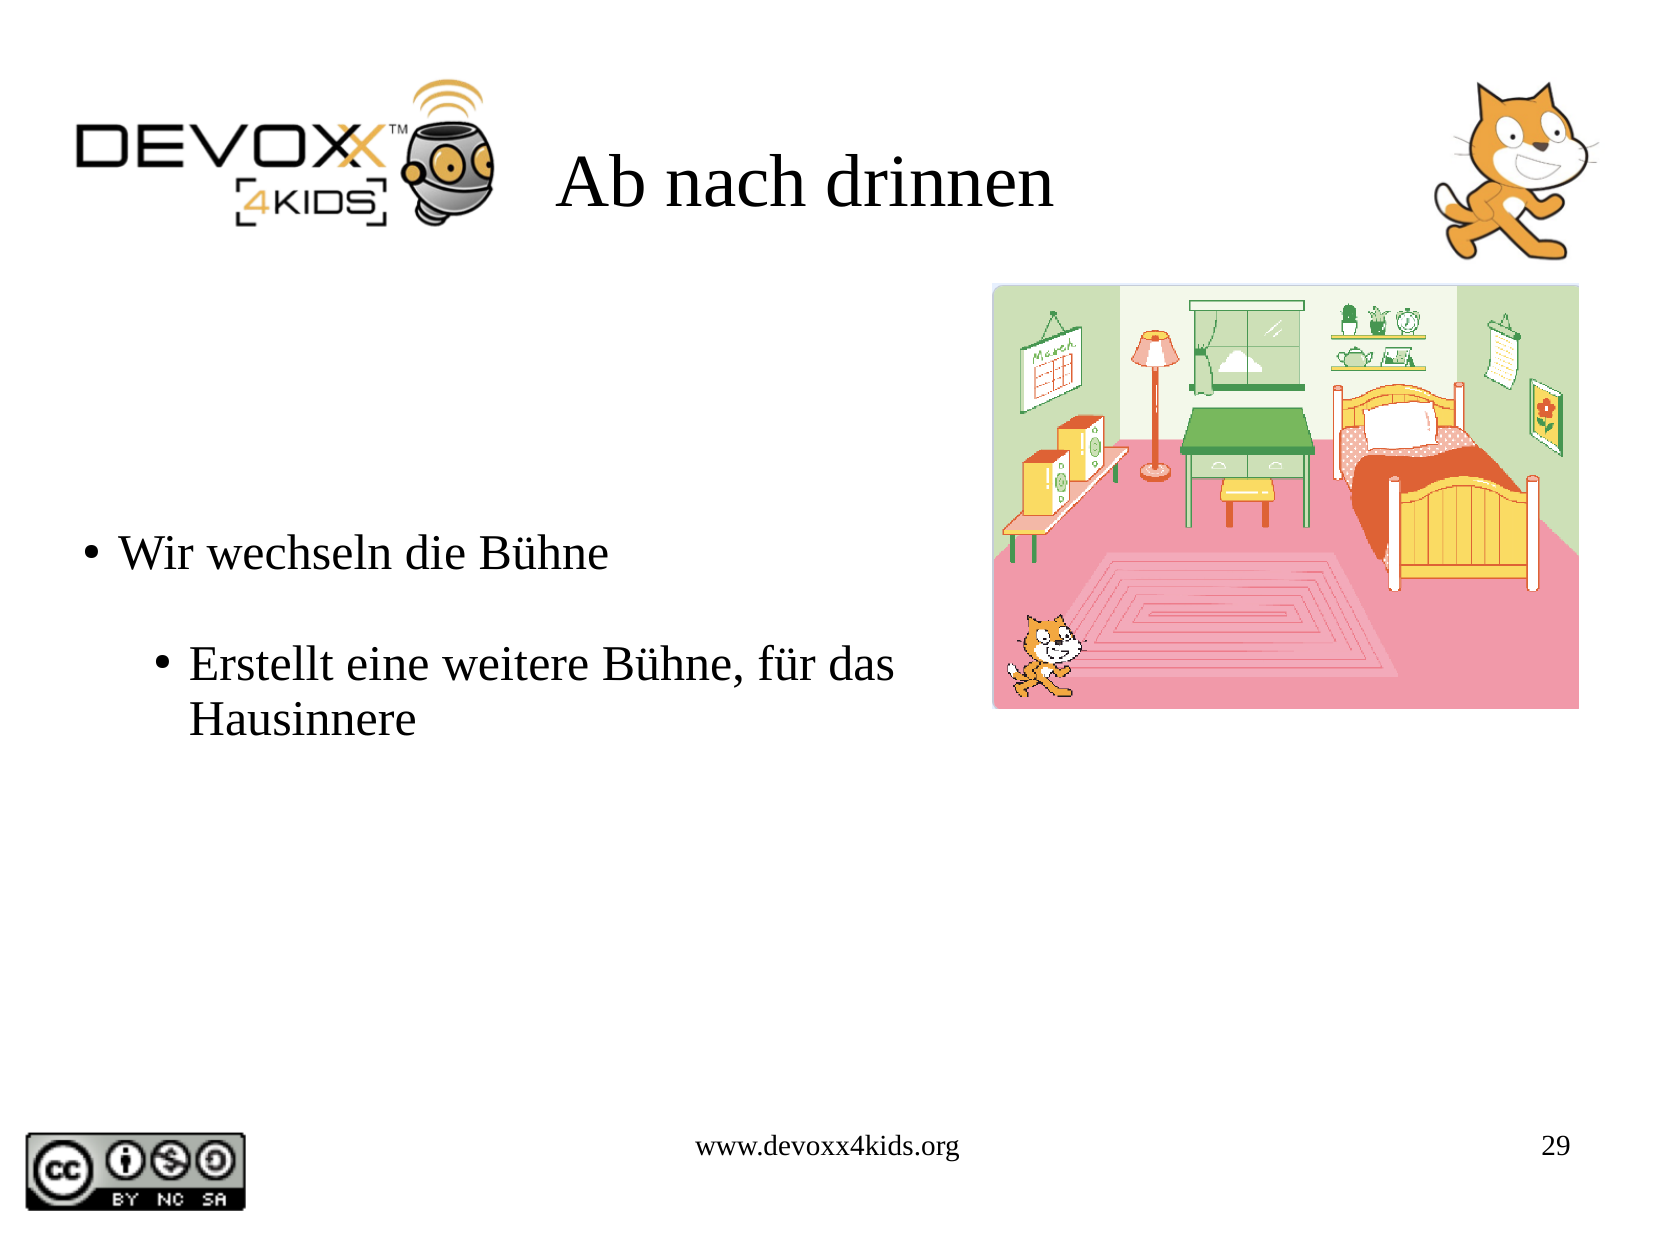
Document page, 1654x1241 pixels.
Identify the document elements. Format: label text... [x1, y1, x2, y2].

picture [35, 58, 511, 255]
picture [992, 283, 1579, 709]
subtitle Wir wechseln die Bühne Erstellt eine weitere Bühne, für das Hausinnere [82, 181, 1571, 1241]
picture [1431, 54, 1607, 272]
title Ab nach drinnen [555, 78, 1347, 181]
picture [14, 1121, 249, 1212]
